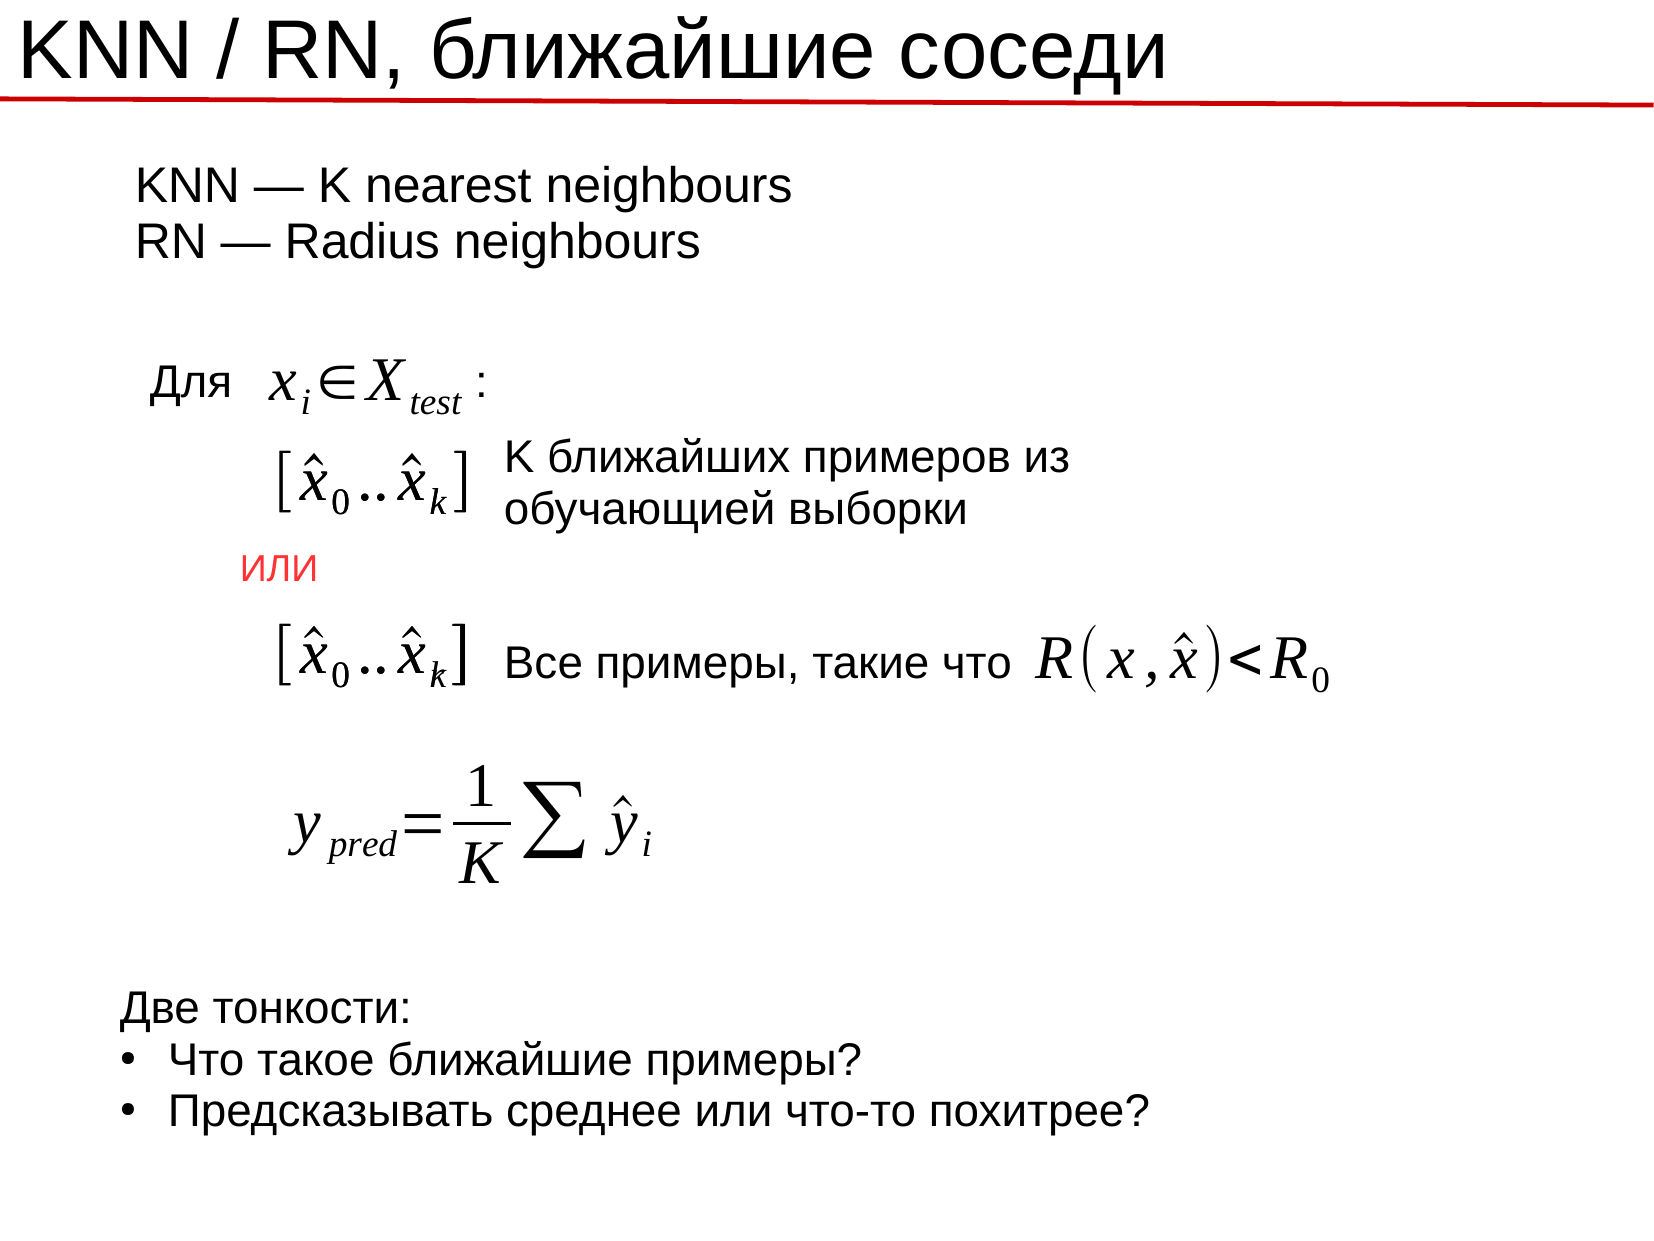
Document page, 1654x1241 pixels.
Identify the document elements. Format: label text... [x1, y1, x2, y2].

text_box KNN — K nearest neighbours RN — Radius neighbours [120, 150, 1591, 301]
text_box Все примеры, такие что [489, 630, 1111, 735]
text_box Две тонкости: Что такое ближайшие примеры? Предсказывать среднее или что-то похитрее? [105, 975, 1246, 1195]
text_box Для : [471, 348, 541, 424]
chart [1025, 621, 1337, 701]
chart [279, 750, 660, 898]
text_box Для : [135, 348, 259, 424]
text_box K ближайших примеров из обучающией выборки [489, 424, 1111, 542]
chart [259, 345, 471, 424]
text_box ИЛИ [225, 540, 391, 597]
chart [269, 444, 477, 523]
chart [269, 617, 477, 696]
title KNN / RN, ближайшие соседи [17, 0, 1263, 99]
